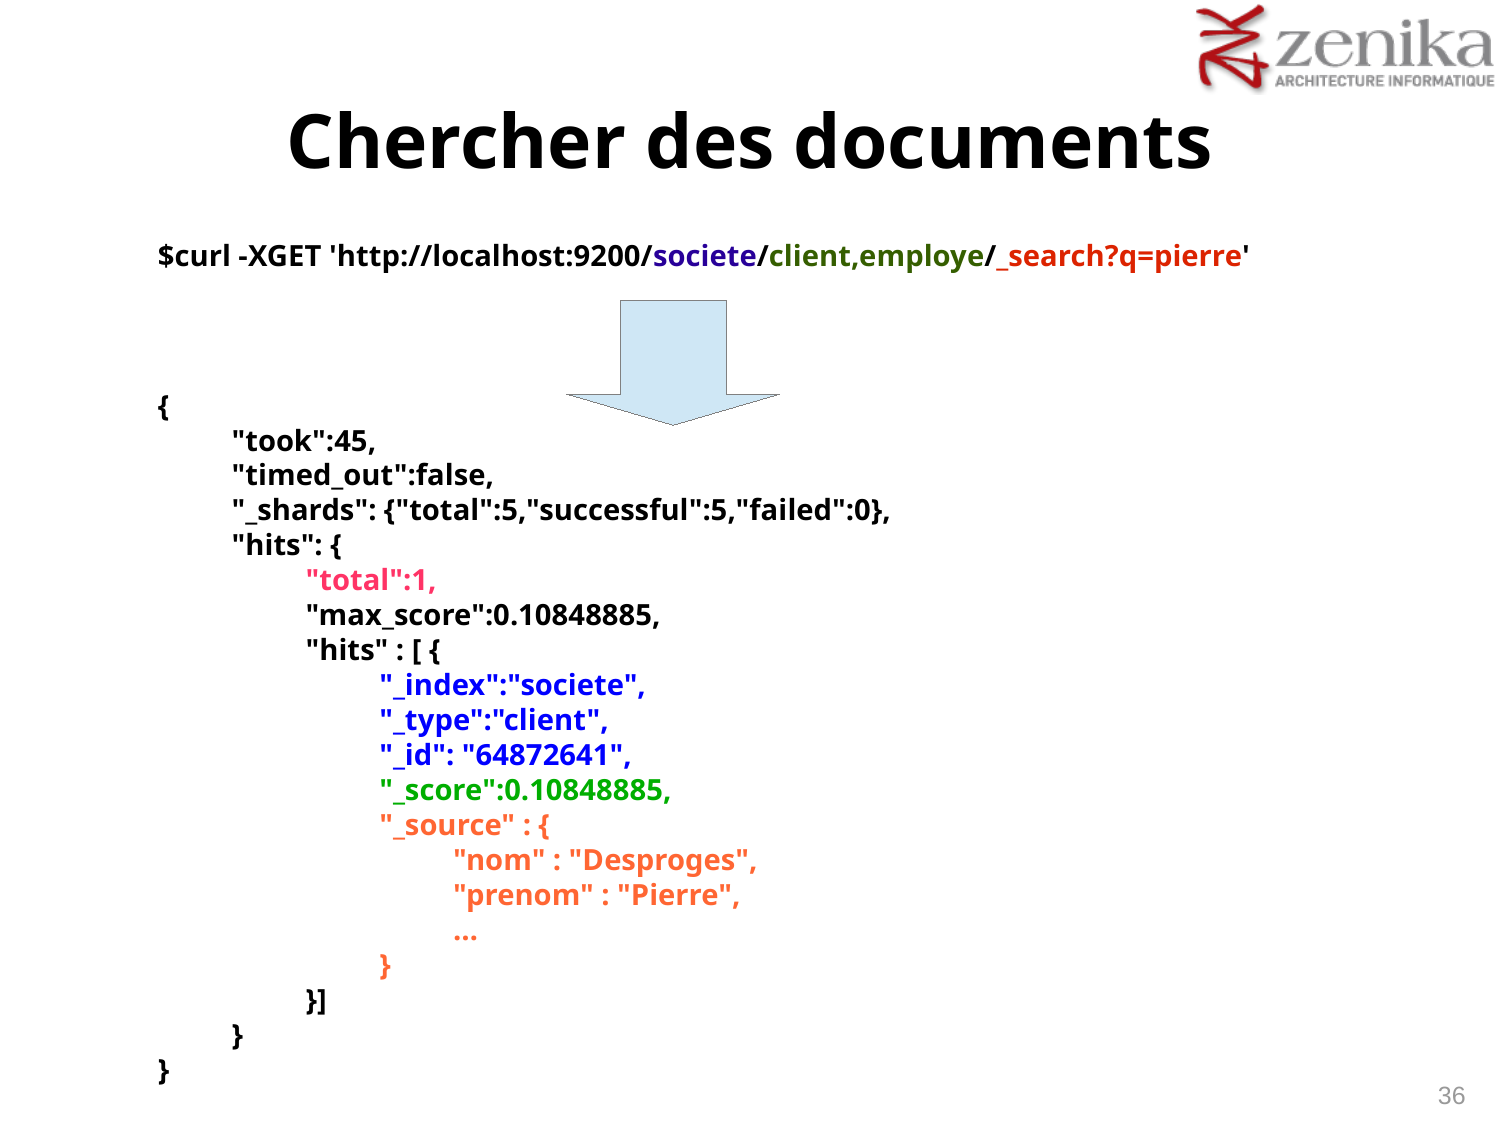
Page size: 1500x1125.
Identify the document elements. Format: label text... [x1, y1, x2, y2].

picture [1190, 0, 1500, 95]
text_box [566, 300, 780, 426]
text_box $curl -XGET 'http://localhost:9200/societe/client,employe/_search?q=pierre' [141, 228, 1359, 296]
text_box Chercher des documents [75, 29, 1425, 248]
text_box { "took":45, "timed_out":false, "_shards": {"total":5,"successful":5,"failed":0}, "hits": { "total":1, "max_score":0.10848885, "hits" : [ { "_index":"societe", "_type":"client", "_id": "64872641", "_score":0.10848885, "_source" : { "nom" : "Desproges", "prenom" : "Pierre", … } }] } } [141, 377, 1370, 1096]
